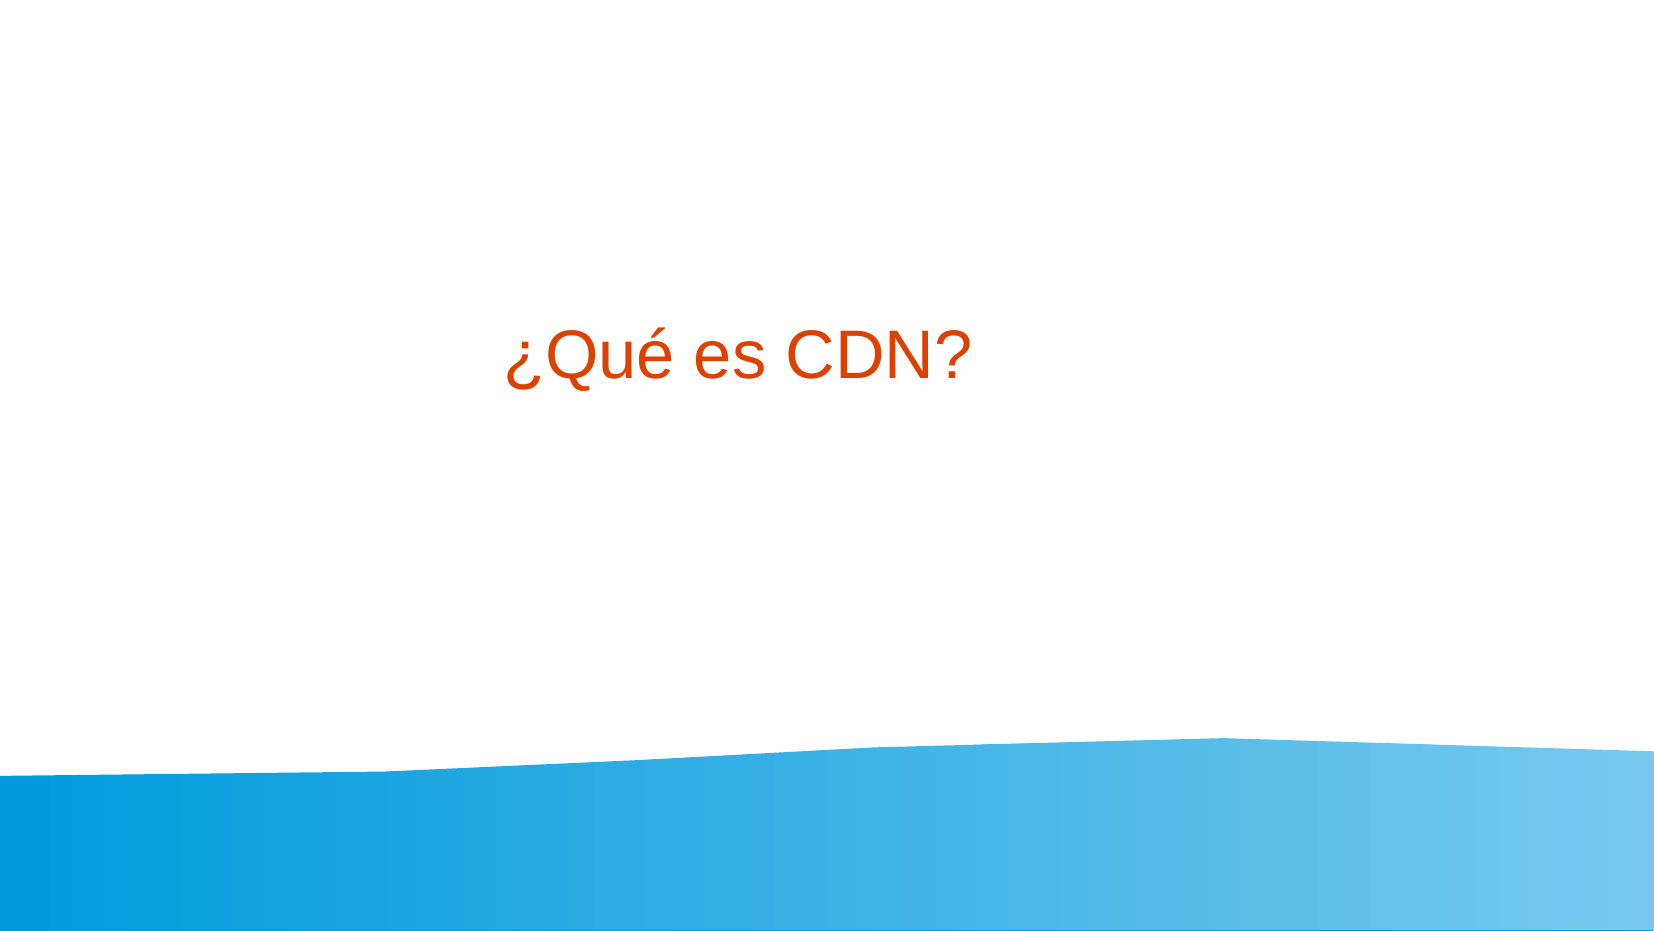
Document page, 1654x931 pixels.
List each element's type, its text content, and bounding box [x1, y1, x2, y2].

title ¿Qué es CDN? [0, 265, 1477, 443]
